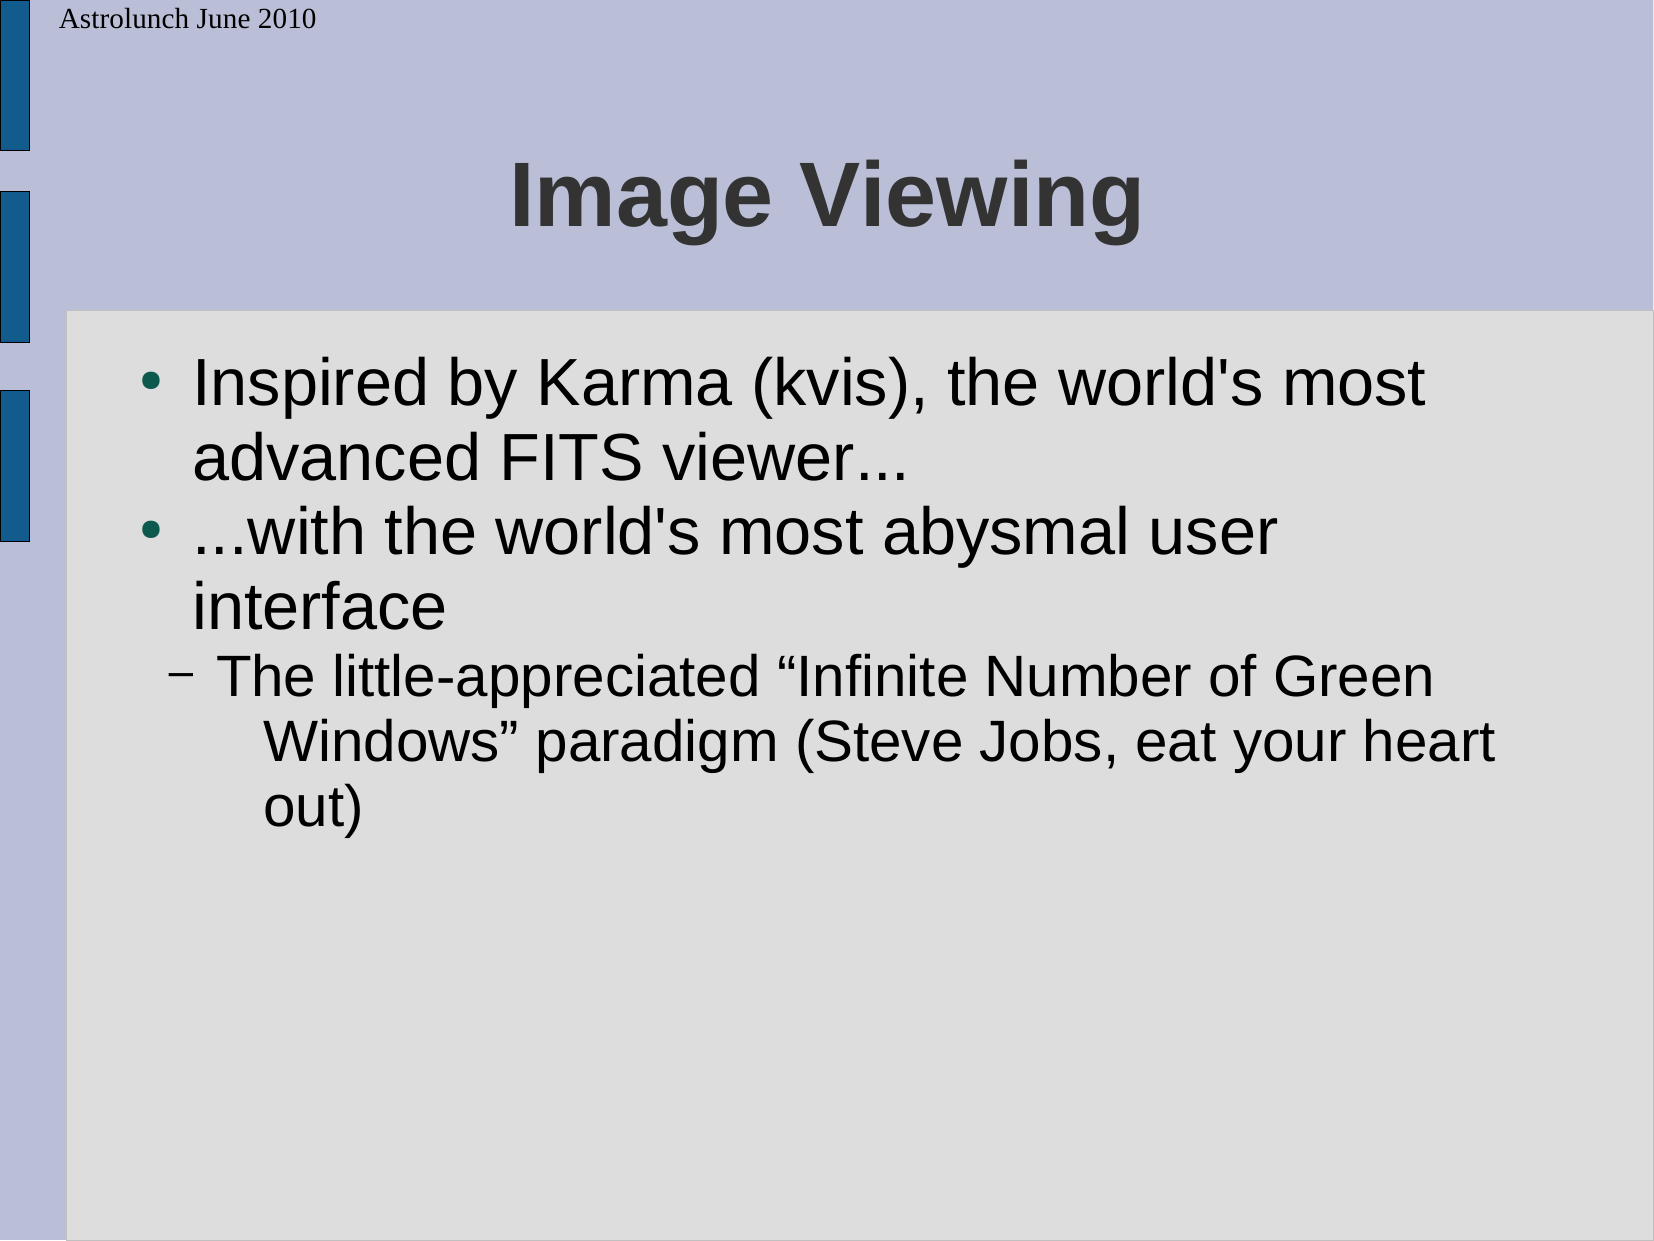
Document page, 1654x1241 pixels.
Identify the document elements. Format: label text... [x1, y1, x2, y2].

list Inspired by Karma (kvis), the world's most advanced FITS viewer... ...with the world's most abysmal user interface The little-appreciated “Infinite Number of Green Windows” paradigm (Steve Jobs, eat your heart out) [121, 344, 1534, 1149]
title Image Viewing [121, 98, 1534, 291]
